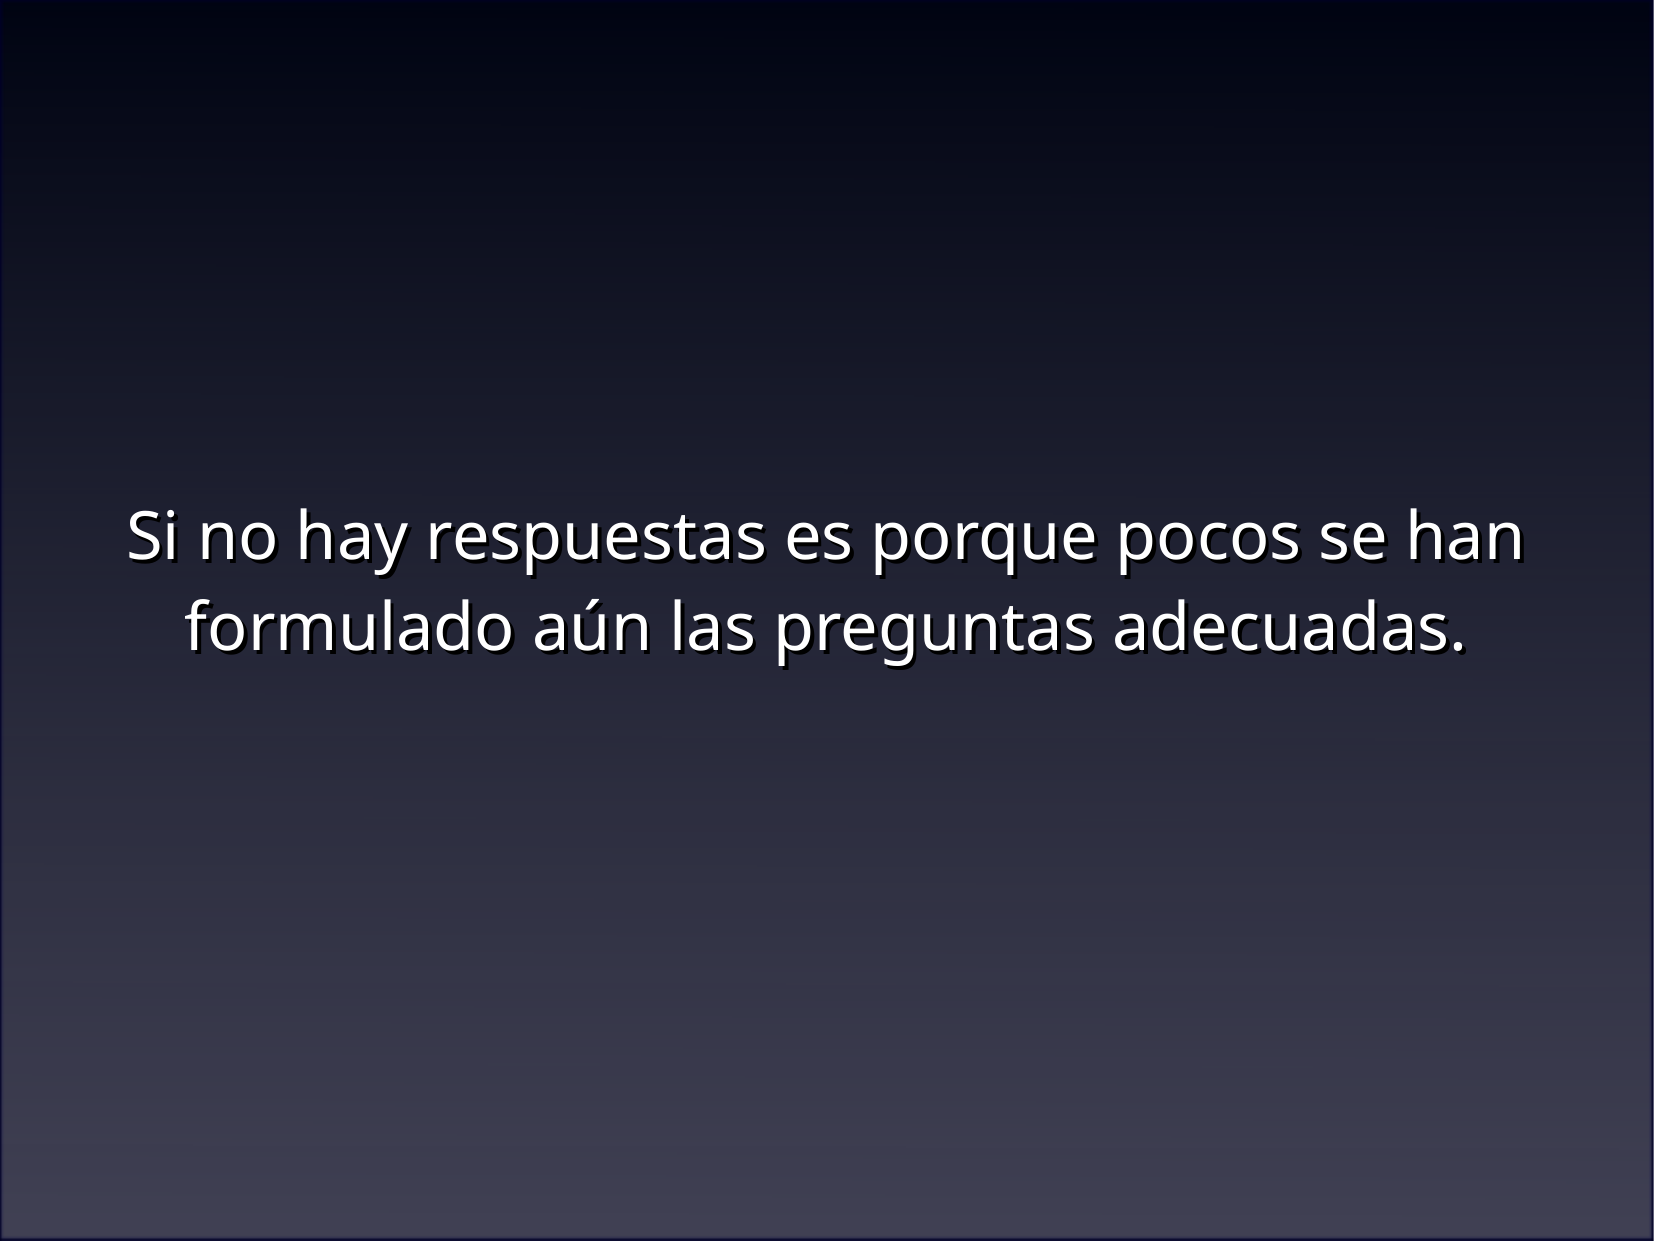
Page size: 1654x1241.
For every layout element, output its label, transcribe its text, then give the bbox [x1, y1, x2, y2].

picture [0, 0, 1654, 1241]
subtitle Si no hay respuestas es porque pocos se han formulado aún las preguntas adecuadas. [82, 56, 1571, 1102]
